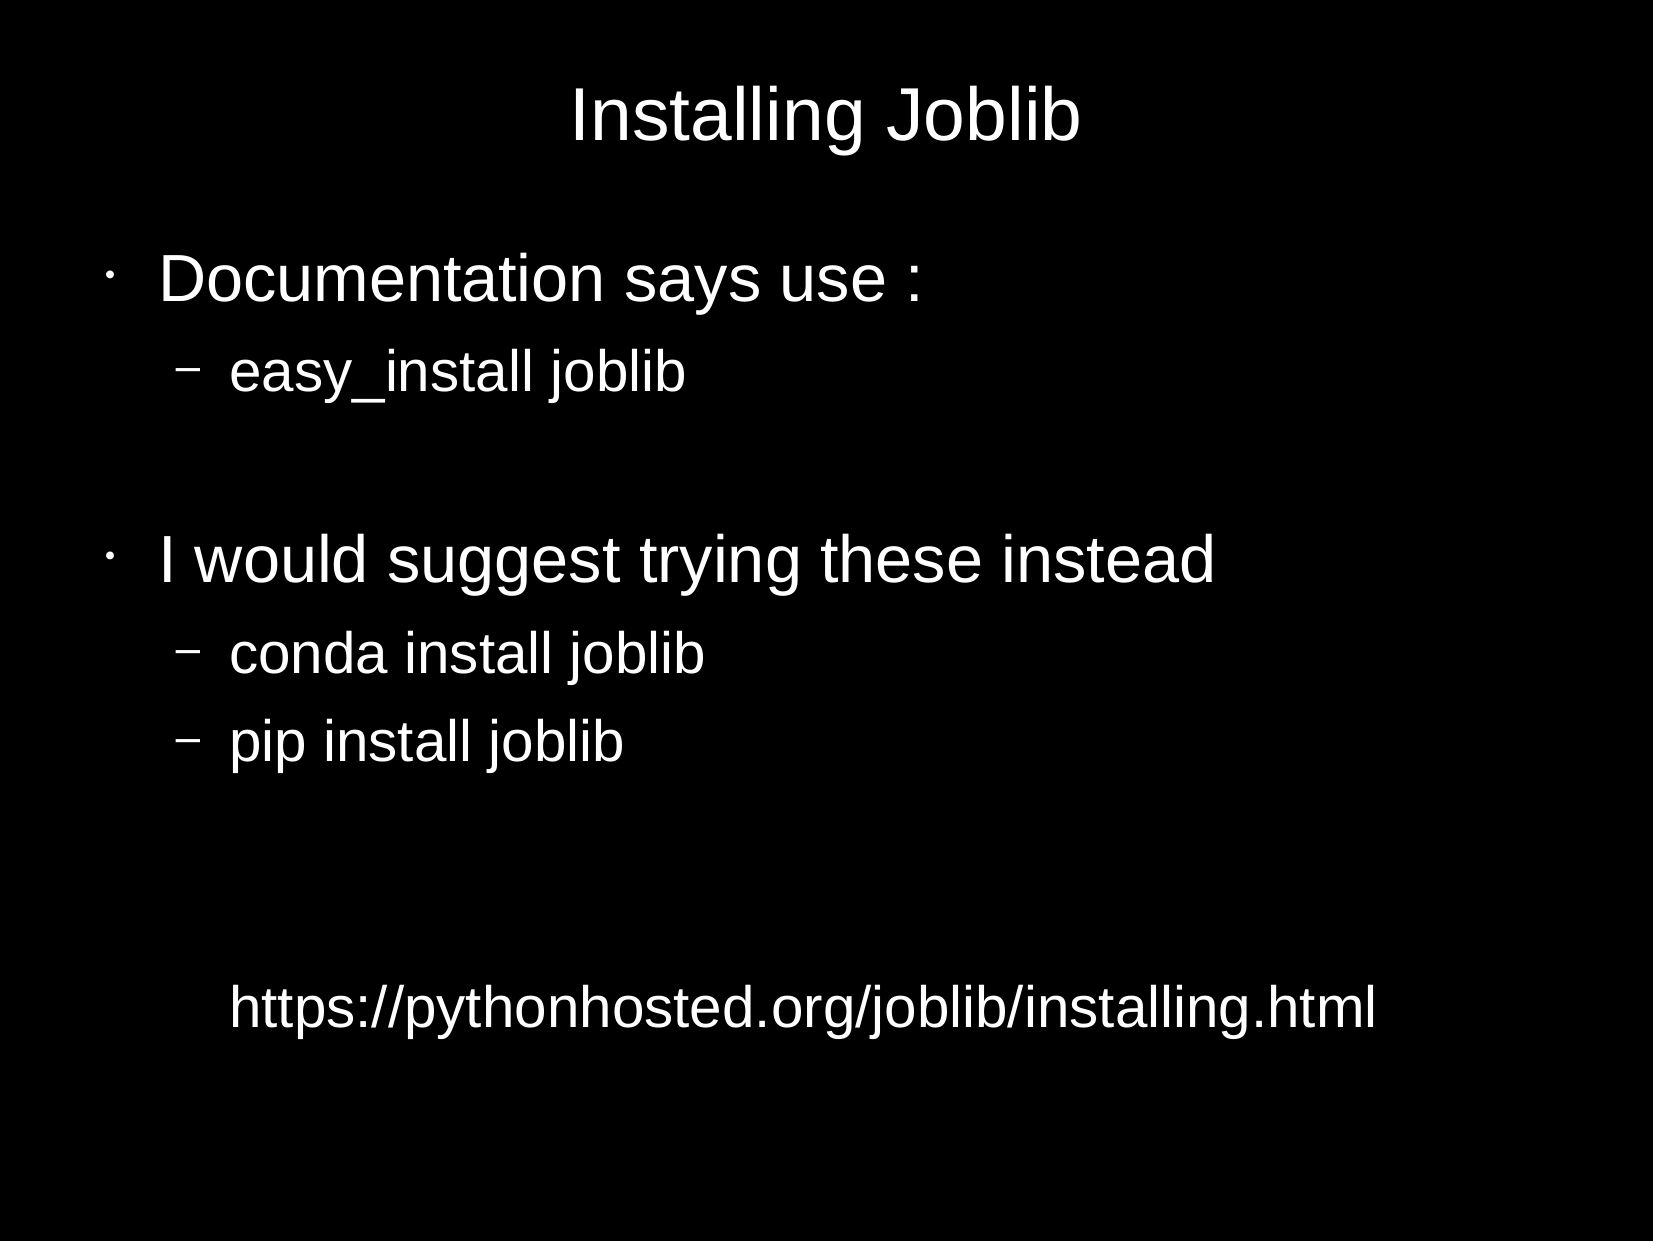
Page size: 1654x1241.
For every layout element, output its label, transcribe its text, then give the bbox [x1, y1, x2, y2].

title Installing Joblib [82, 49, 1571, 181]
list Documentation says use : easy_install joblib I would suggest trying these instead conda install joblib pip install joblib https://pythonhosted.org/joblib/installing.html [87, 240, 1576, 1081]
